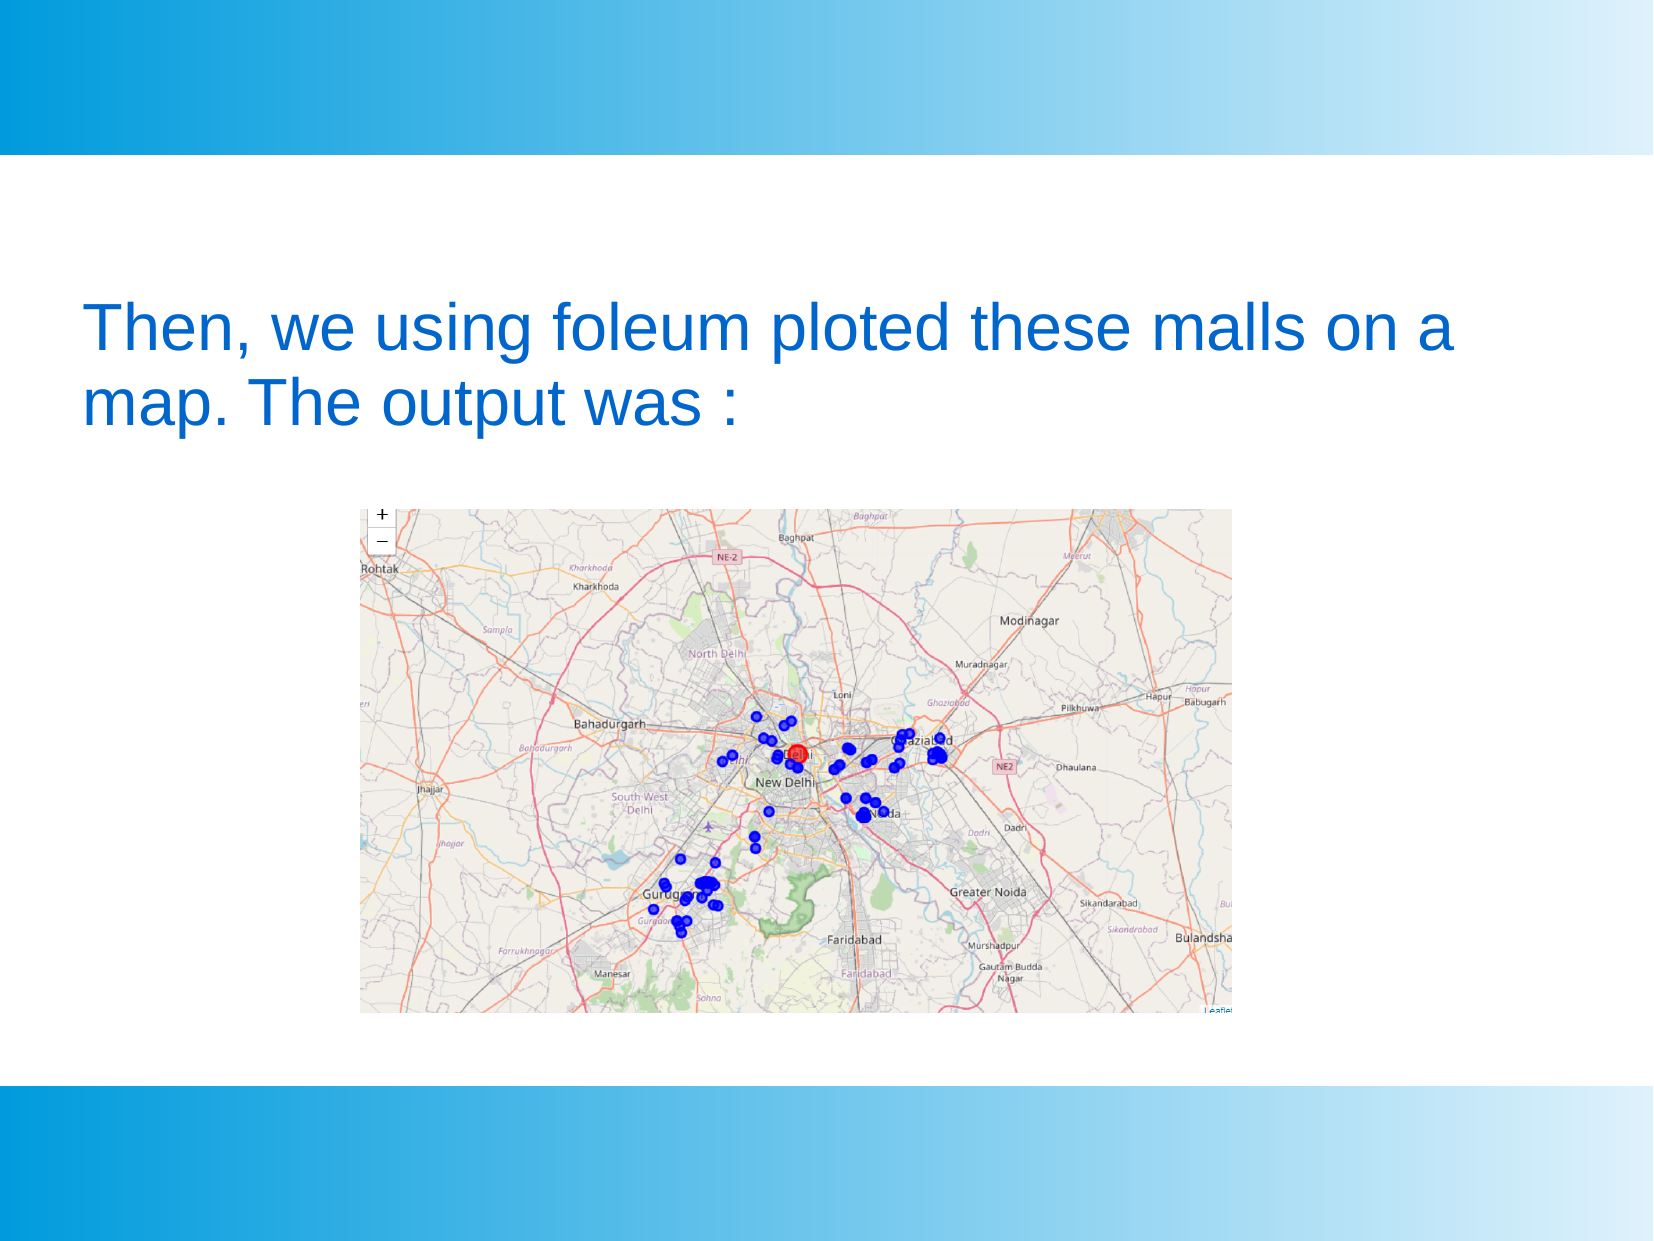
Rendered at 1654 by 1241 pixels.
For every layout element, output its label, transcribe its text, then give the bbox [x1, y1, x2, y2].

picture [360, 509, 1232, 1013]
list Then, we using foleum ploted these malls on a map. The output was : [82, 290, 1571, 1010]
